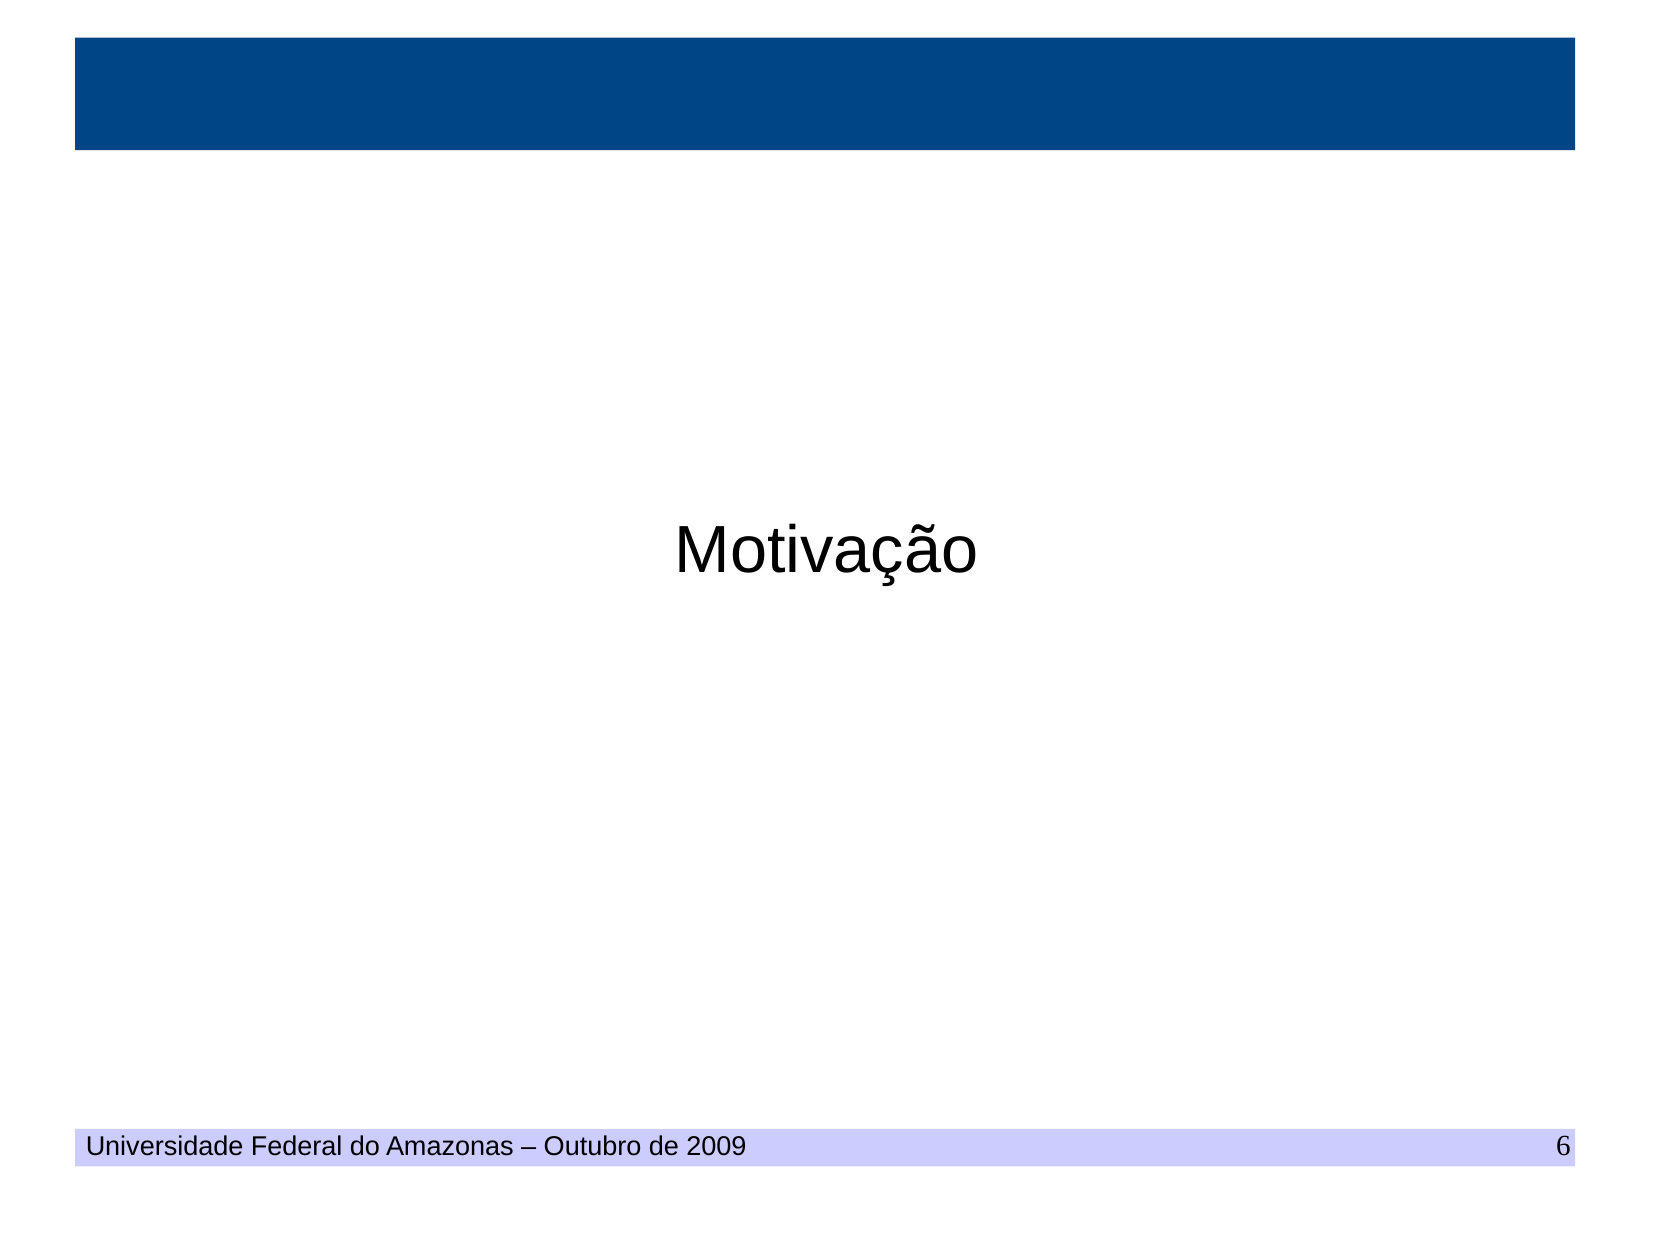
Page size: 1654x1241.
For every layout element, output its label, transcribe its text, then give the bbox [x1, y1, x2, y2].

subtitle Motivação [82, 50, 1571, 1049]
